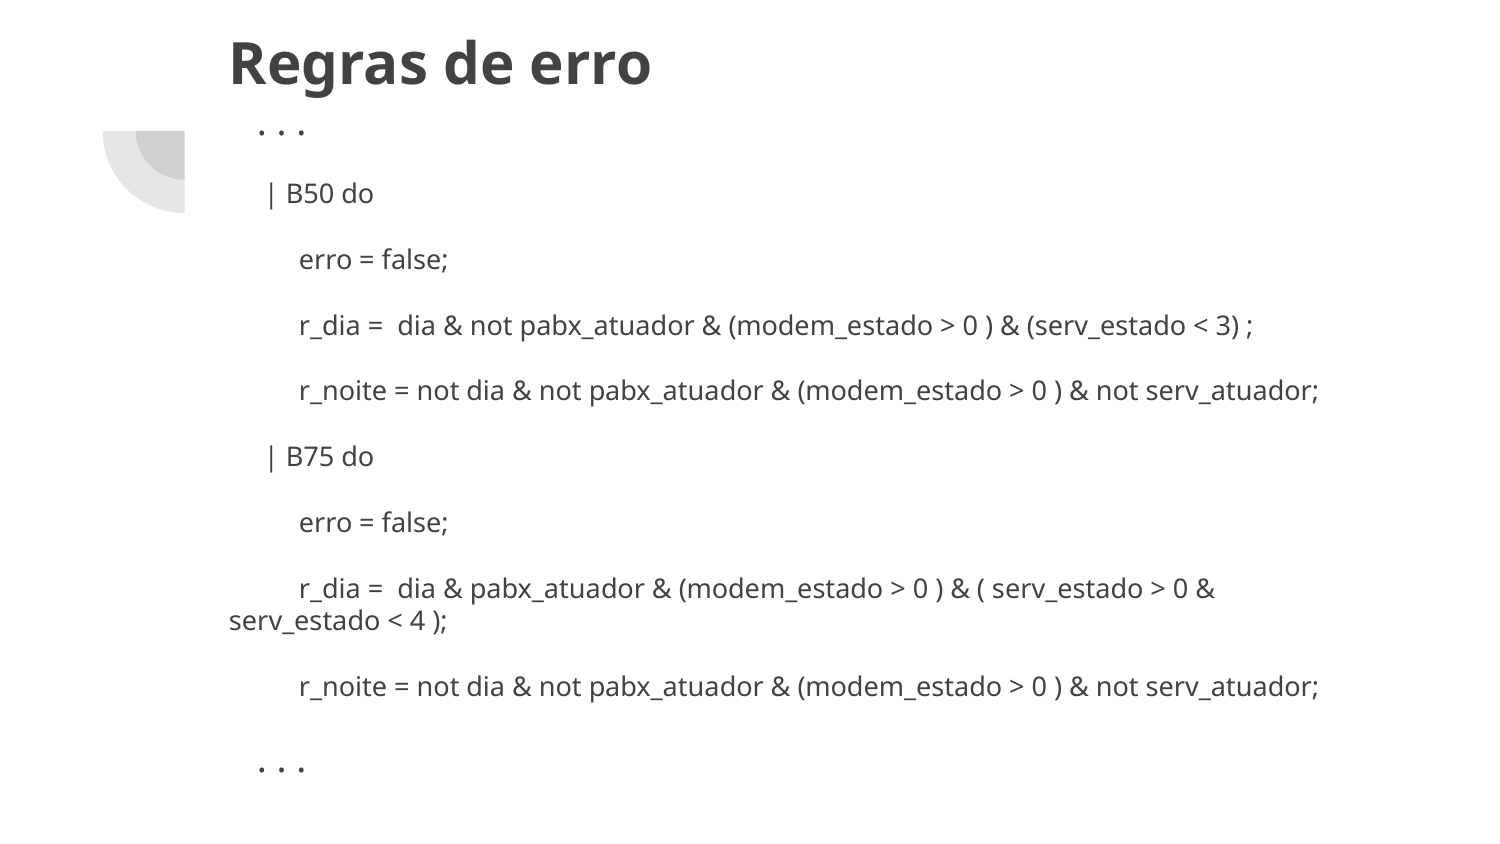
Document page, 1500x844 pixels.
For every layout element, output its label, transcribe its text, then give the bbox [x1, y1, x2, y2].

list . . . | B50 do erro = false; r_dia = dia & not pabx_atuador & (modem_estado > 0 ) & (serv_estado < 3) ; r_noite = not dia & not pabx_atuador & (modem_estado > 0 ) & not serv_atuador; | B75 do erro = false; r_dia = dia & pabx_atuador & (modem_estado > 0 ) & ( serv_estado > 0 & serv_estado < 4 ); r_noite = not dia & not pabx_atuador & (modem_estado > 0 ) & not serv_atuador; . . . [213, 83, 1368, 844]
title Regras de erro [213, 11, 1368, 83]
